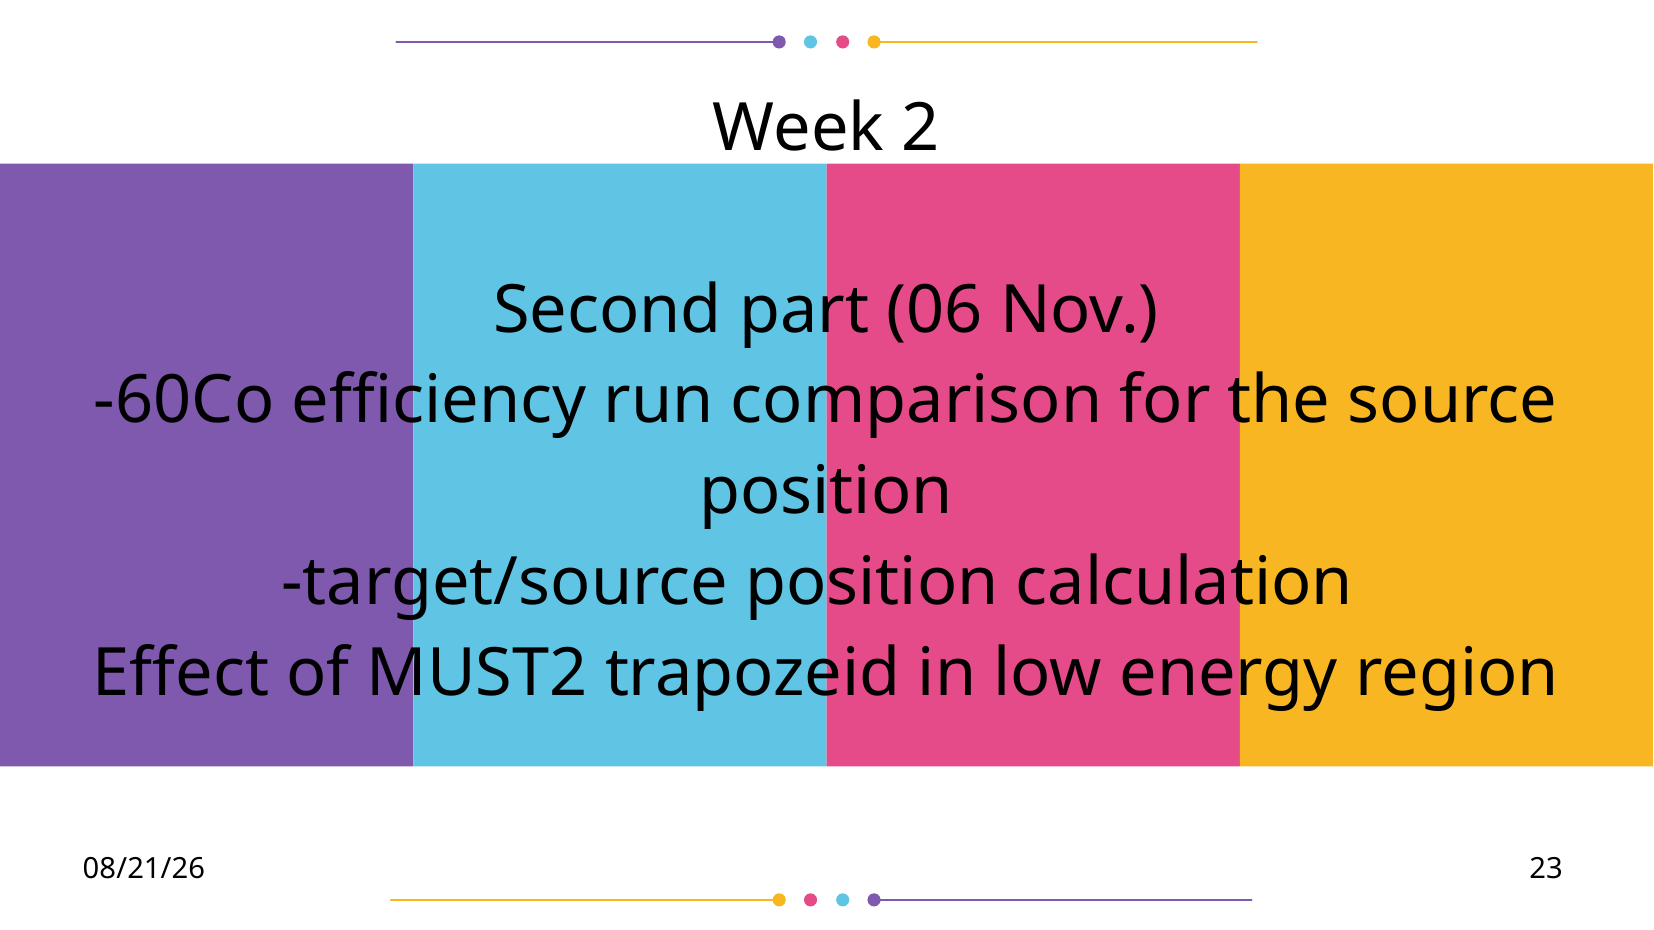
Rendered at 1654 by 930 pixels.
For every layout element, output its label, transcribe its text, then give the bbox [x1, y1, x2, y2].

subtitle Week 2 Second part (06 Nov.) -60Co efficiency run comparison for the source position -target/source position calculation Effect of MUST2 trapozeid in low energy region [82, 37, 1571, 757]
